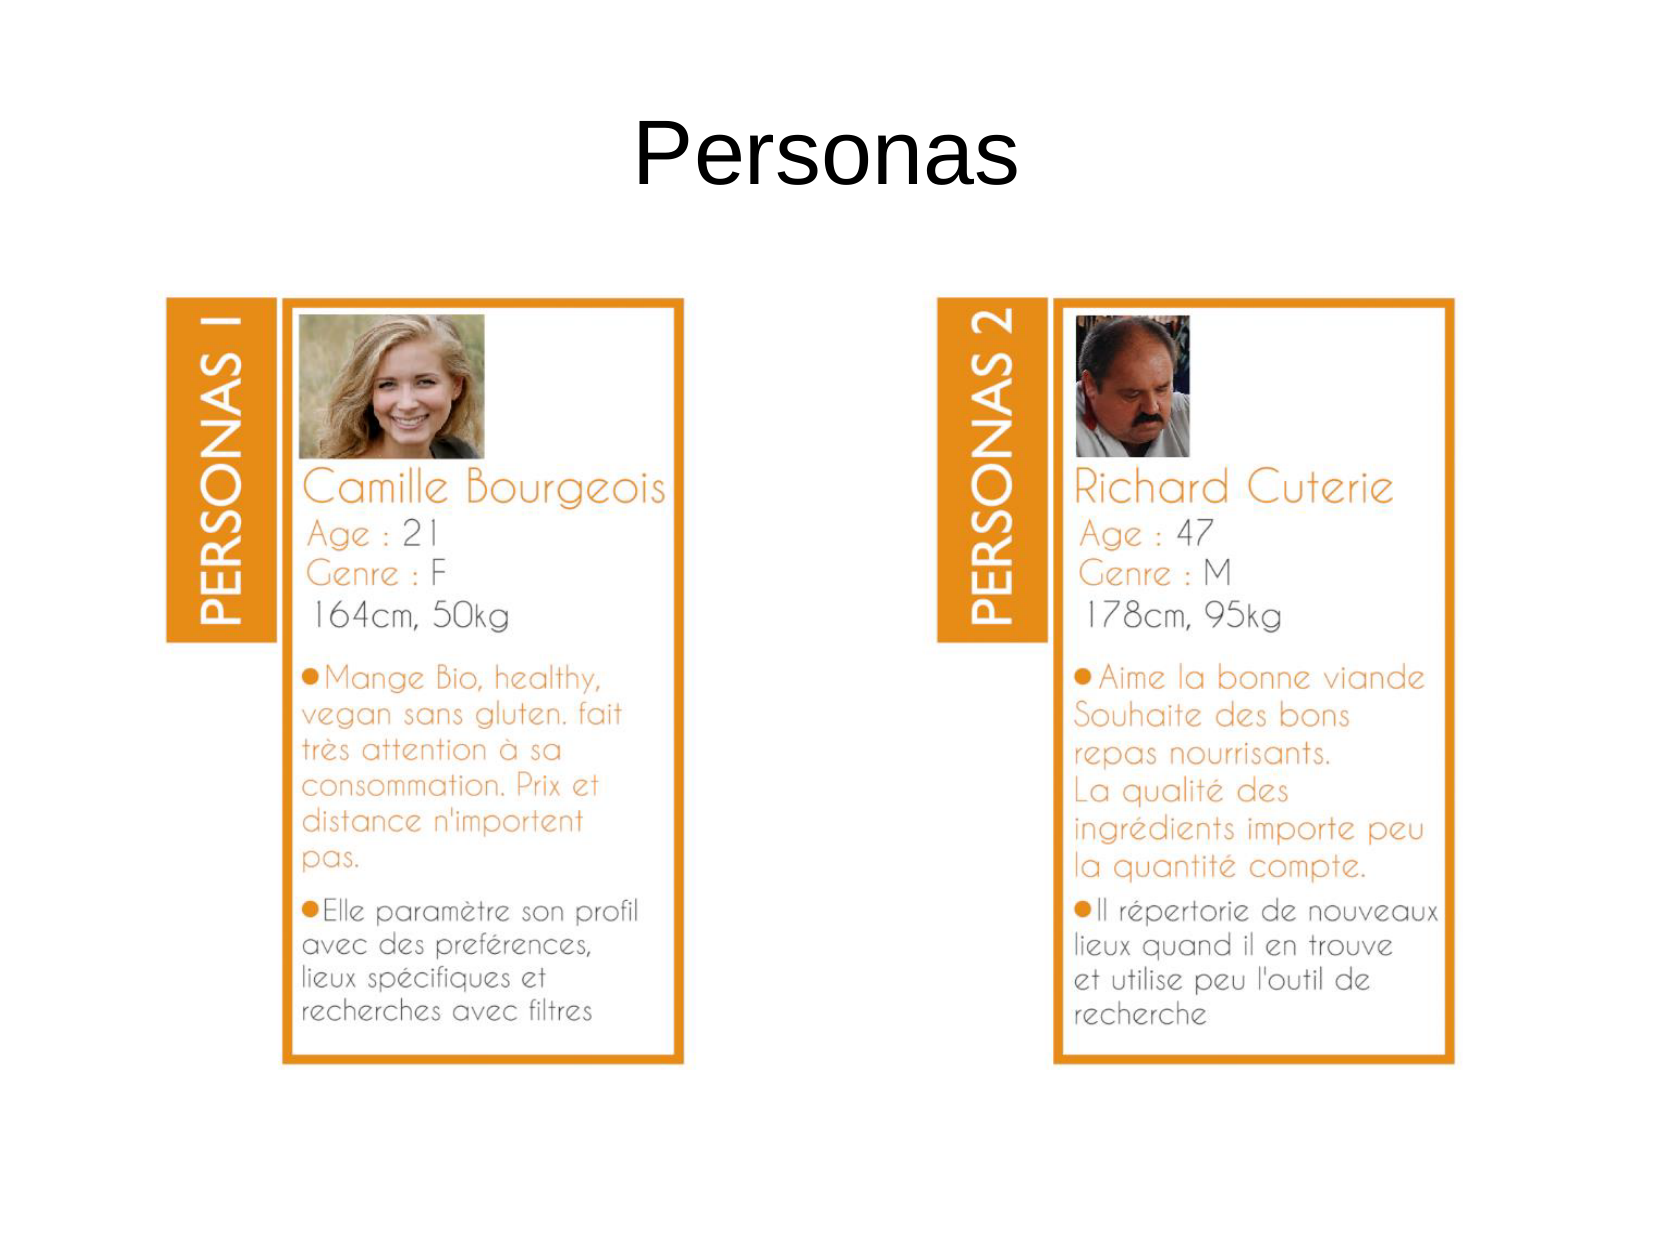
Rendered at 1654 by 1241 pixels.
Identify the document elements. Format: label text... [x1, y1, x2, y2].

picture [69, 256, 1577, 1099]
title Personas [82, 49, 1571, 256]
